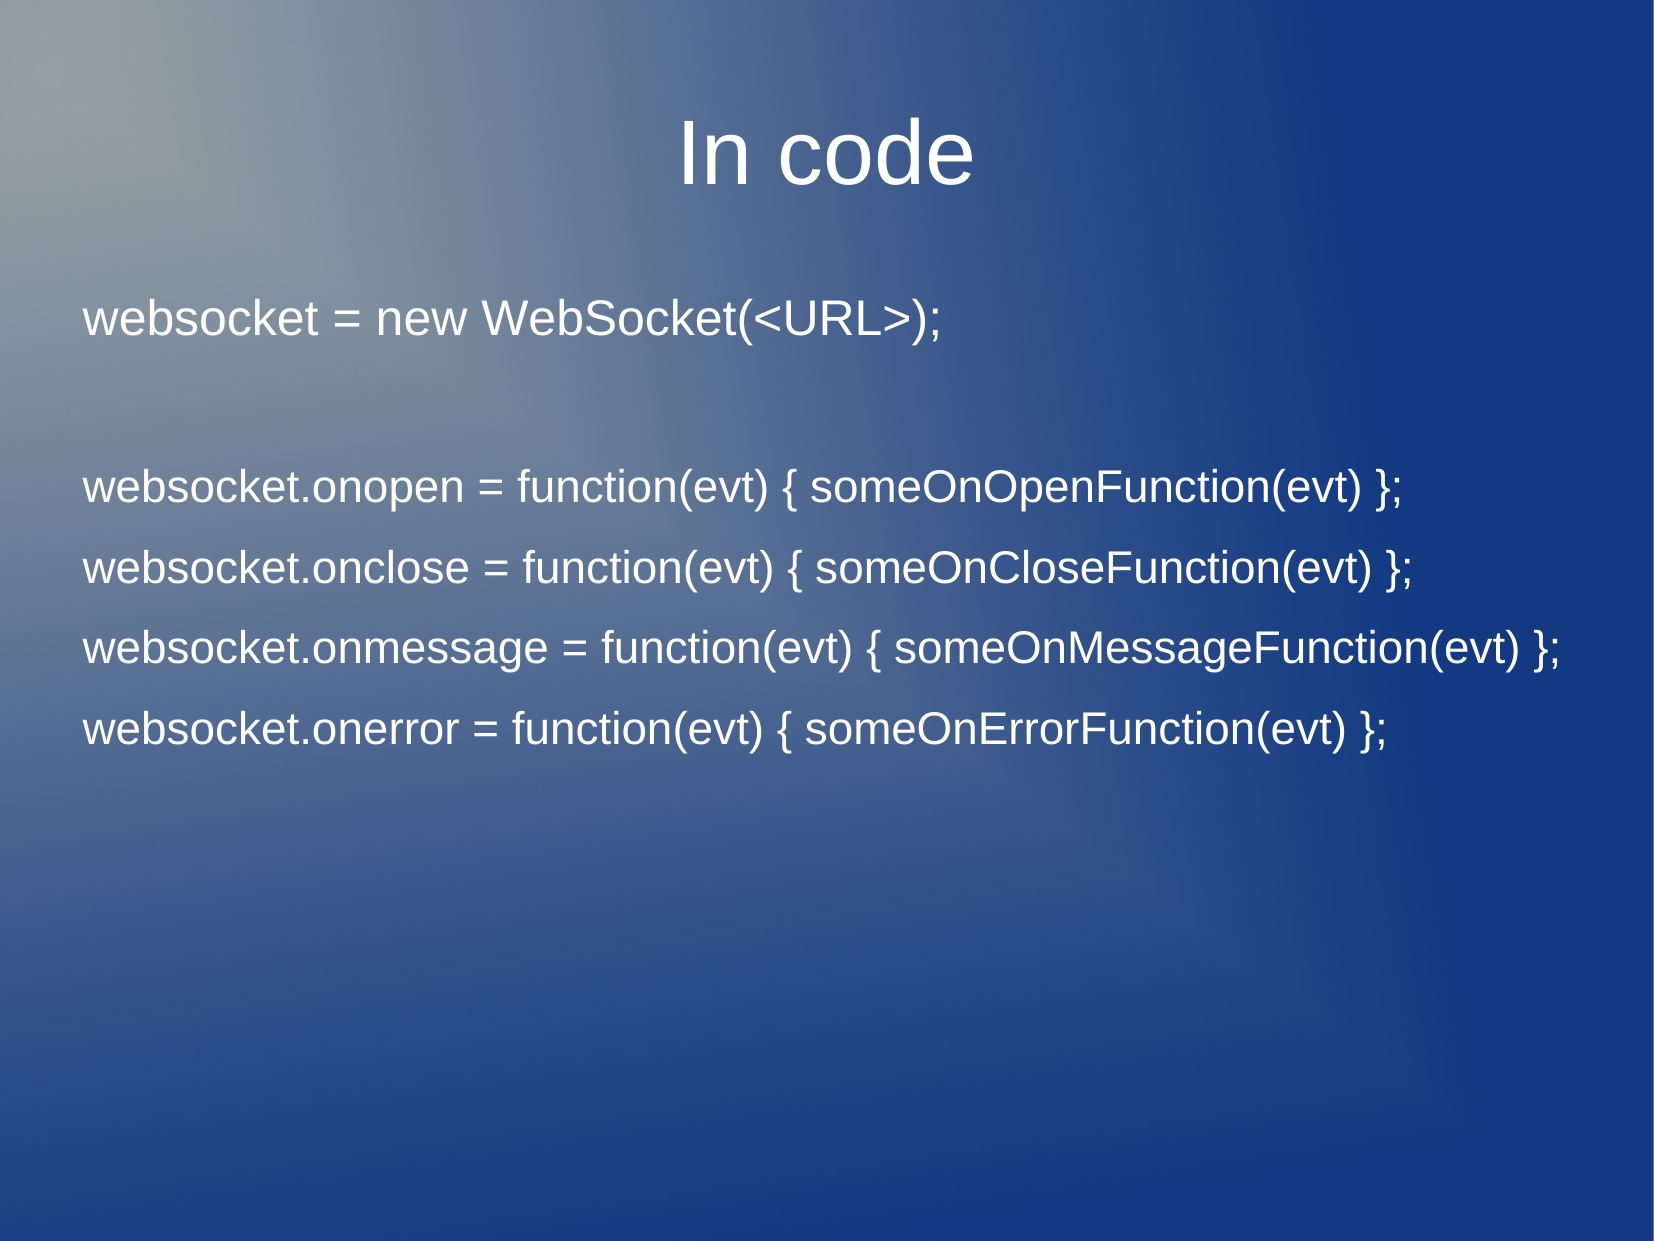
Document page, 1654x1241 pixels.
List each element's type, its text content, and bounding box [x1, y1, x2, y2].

list websocket = new WebSocket(<URL>); websocket.onopen = function(evt) { someOnOpenFunction(evt) }; websocket.onclose = function(evt) { someOnCloseFunction(evt) }; websocket.onmessage = function(evt) { someOnMessageFunction(evt) }; websocket.onerror = function(evt) { someOnErrorFunction(evt) }; [82, 290, 1571, 1010]
picture [0, 0, 1654, 1241]
title In code [82, 49, 1571, 257]
